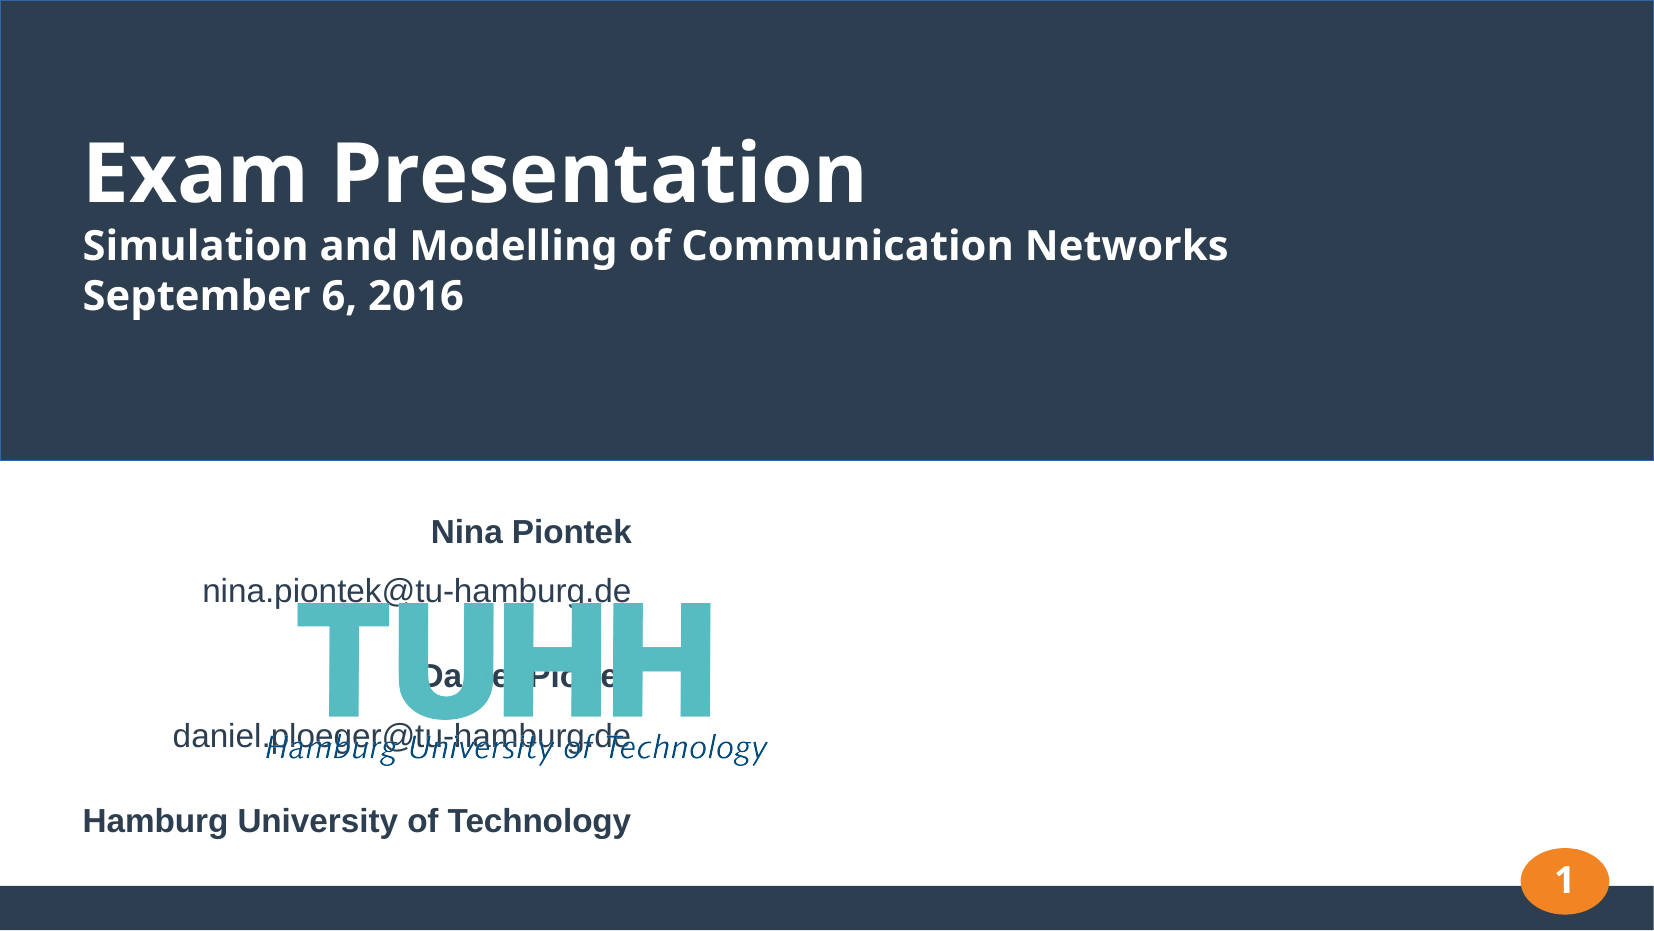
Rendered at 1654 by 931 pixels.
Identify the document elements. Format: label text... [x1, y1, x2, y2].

subtitle Nina Piontek nina.piontek@tu-hamburg.de Daniel Plöger daniel.ploeger@tu-hamburg.de Hamburg University of Technology [82, 487, 1571, 842]
picture [266, 603, 768, 766]
text_box [0, 0, 1654, 461]
text_box 1 [1505, 837, 1625, 926]
title Exam Presentation Simulation and Modelling of Communication Networks September 6, 2016 [82, 103, 1571, 335]
